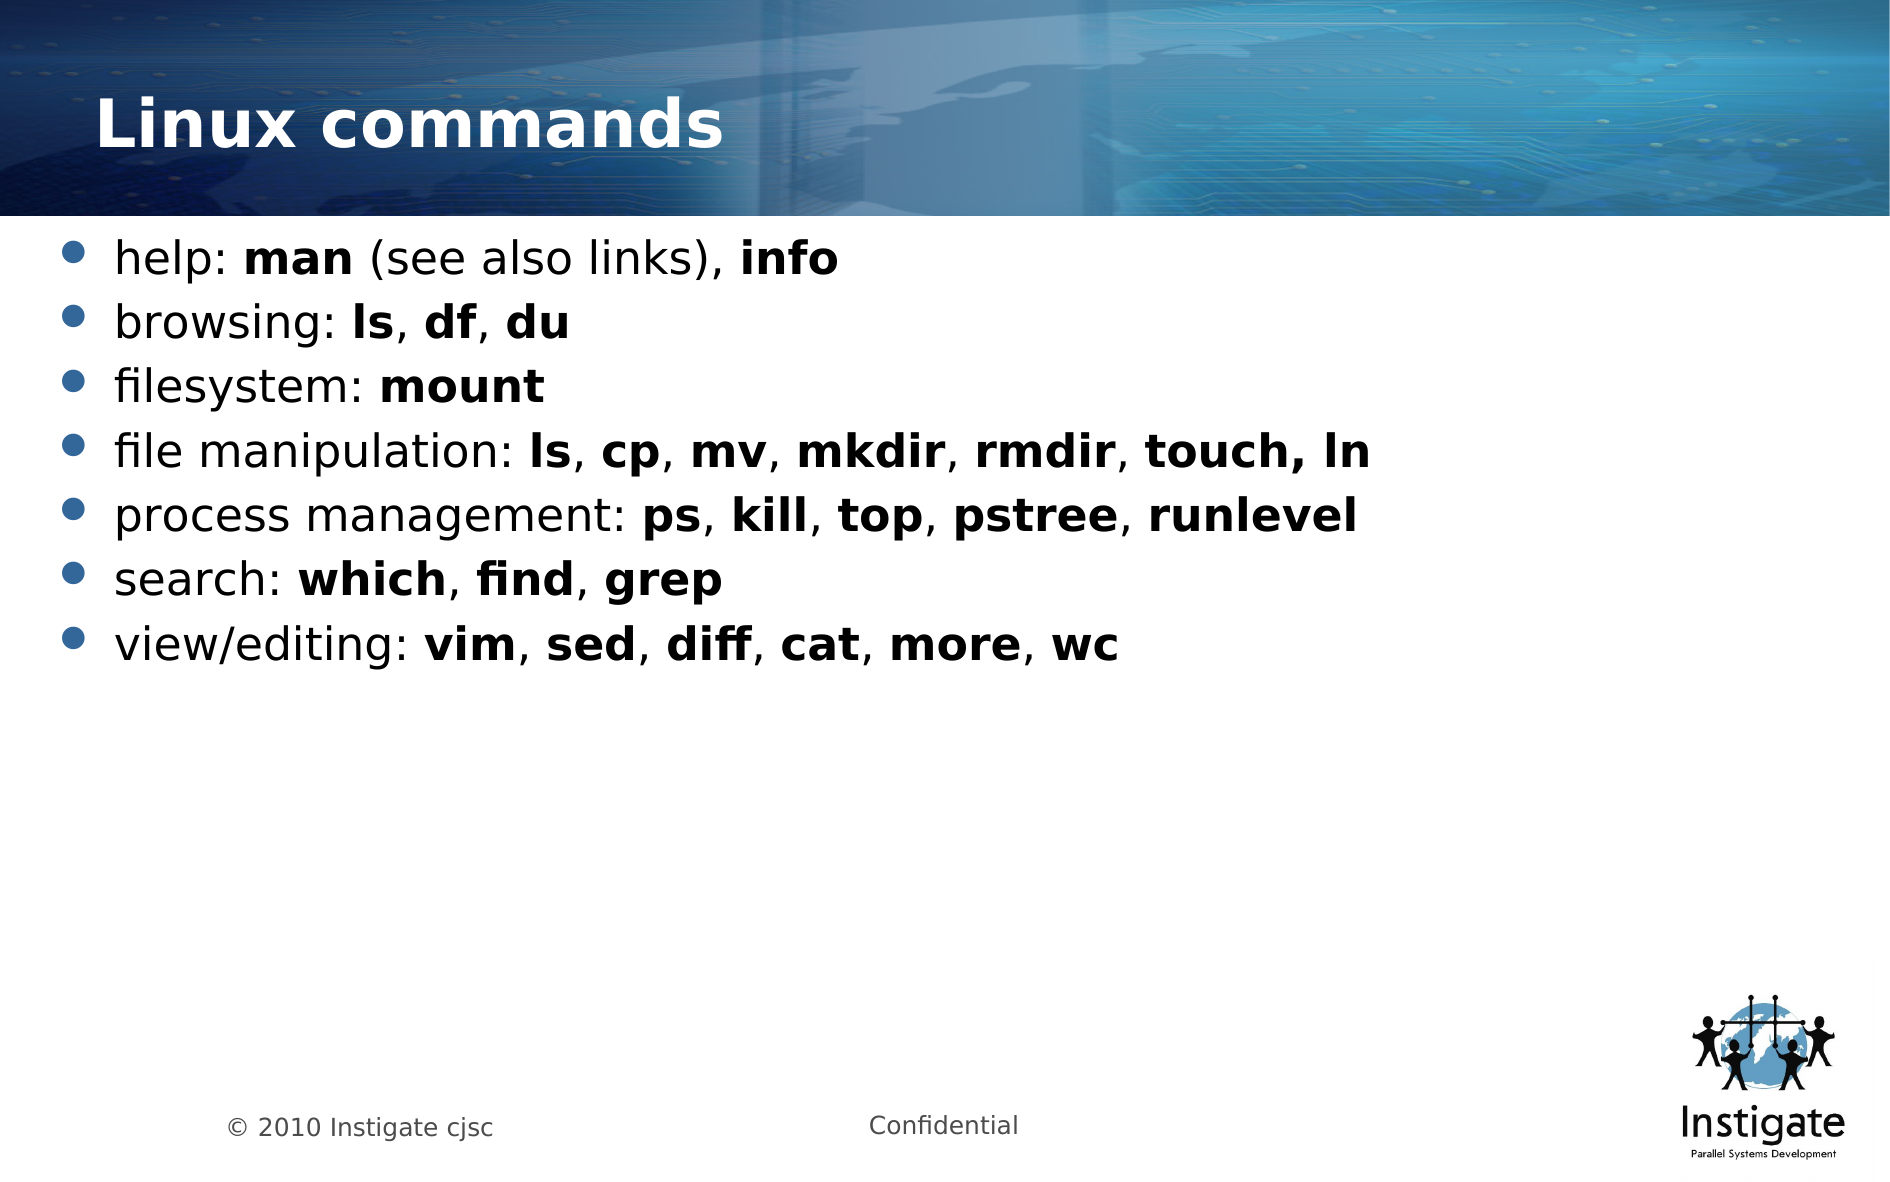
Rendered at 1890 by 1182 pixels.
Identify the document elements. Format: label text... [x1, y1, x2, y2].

picture [0, 0, 1890, 216]
title Linux commands [94, 54, 1793, 210]
list help: man (see also links), info browsing: ls, df, du filesystem: mount file manipulation: ls, cp, mv, mkdir, rmdir, touch, ln process management: ps, kill, top, pstree, runlevel search: which, find, grep view/editing: vim, sed, diff, cat, more, wc [59, 236, 1831, 1001]
picture [1650, 956, 1876, 1182]
